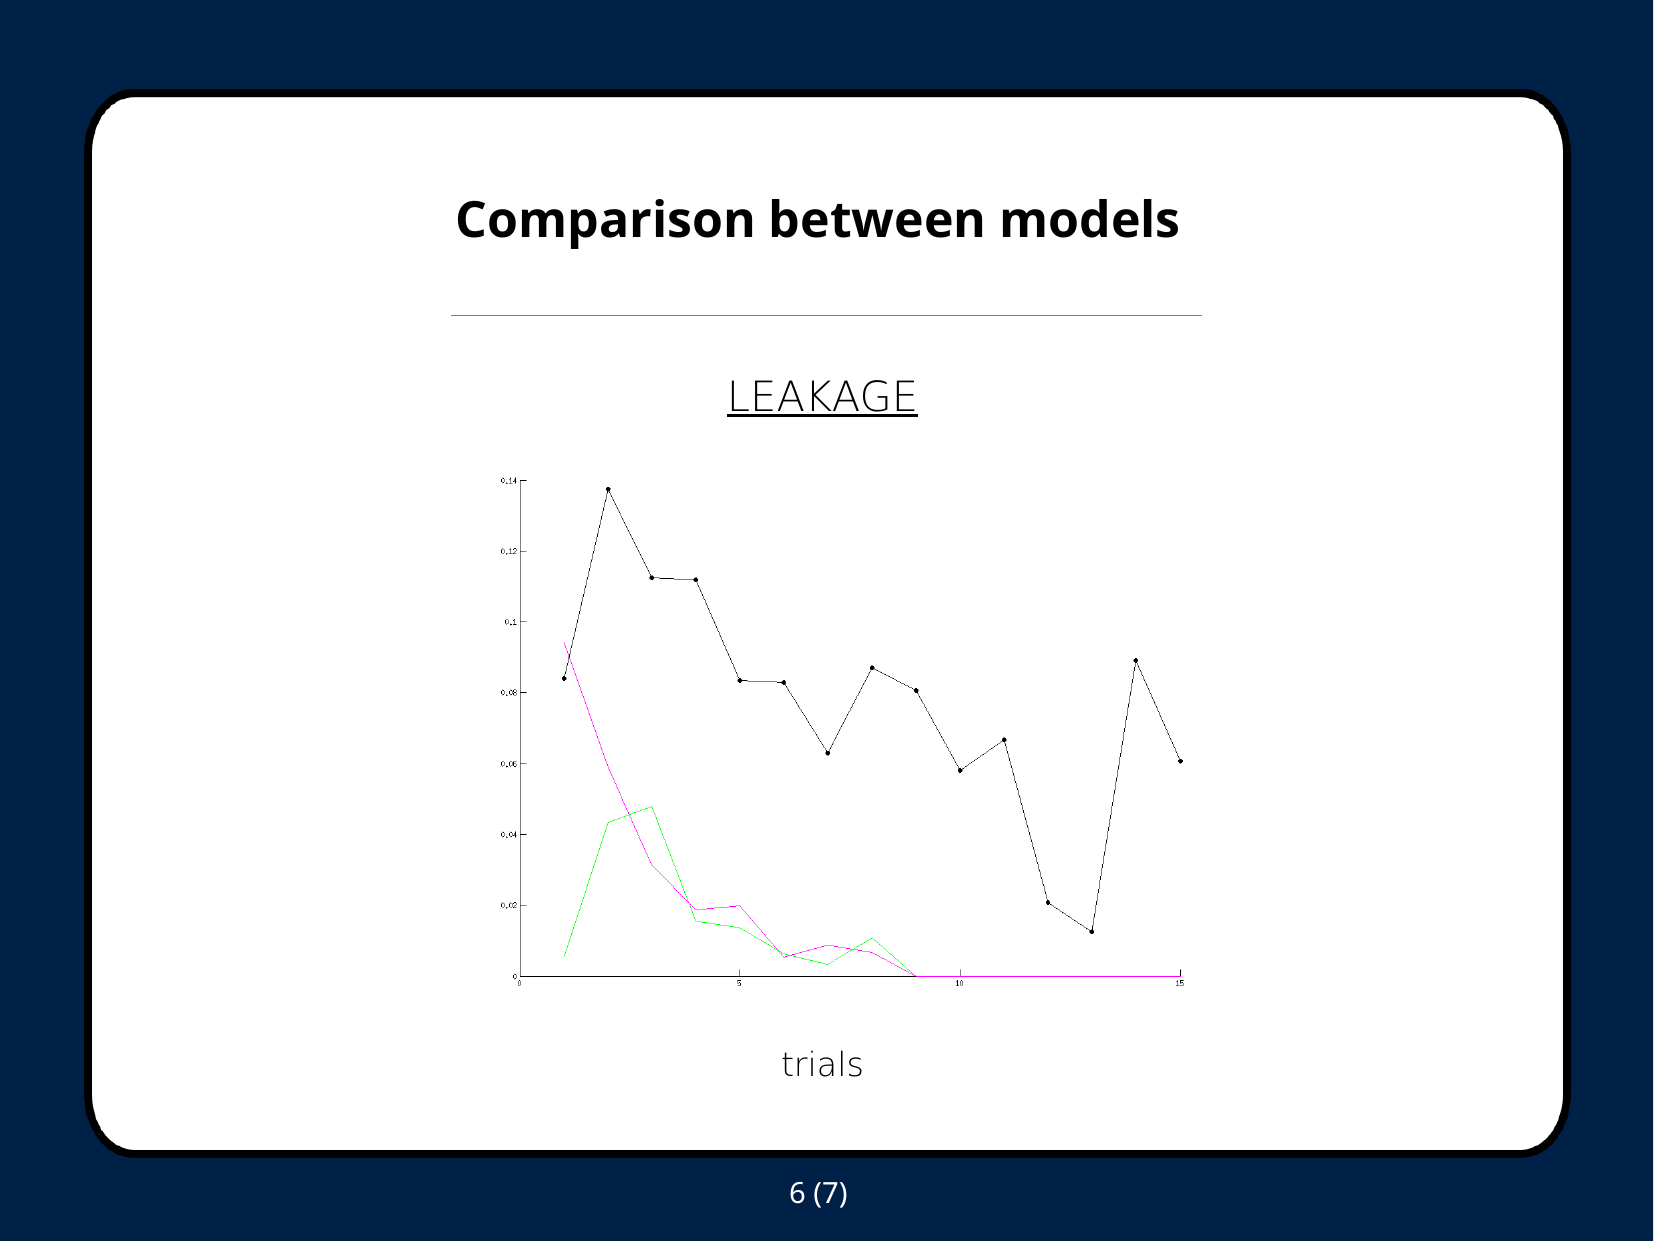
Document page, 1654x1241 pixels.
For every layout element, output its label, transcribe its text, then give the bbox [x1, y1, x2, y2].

picture [0, 0, 1654, 1241]
title 6 (7) [74, 1170, 1562, 1214]
title LEAKAGE [207, 372, 1438, 422]
title trials [207, 1045, 1438, 1084]
title Comparison between models [74, 188, 1562, 247]
